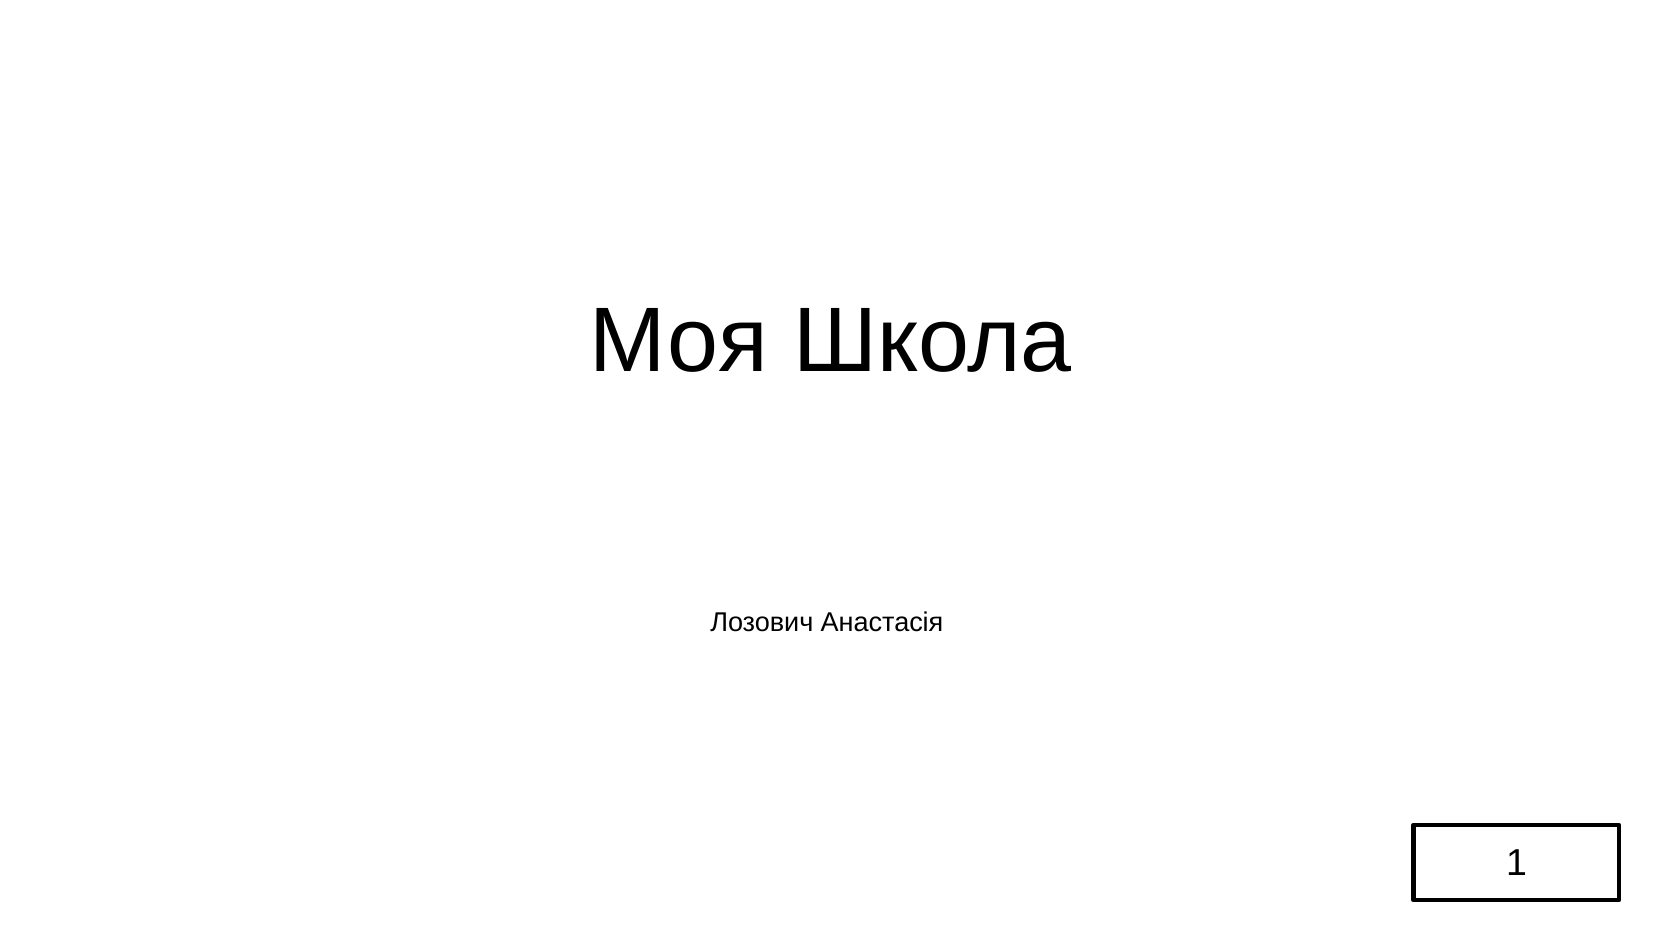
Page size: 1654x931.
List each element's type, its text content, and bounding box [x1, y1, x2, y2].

title Моя Школа [86, 262, 1576, 418]
subtitle Лозович Анастасія [82, 487, 1571, 758]
text_box <number> [1413, 825, 1619, 900]
